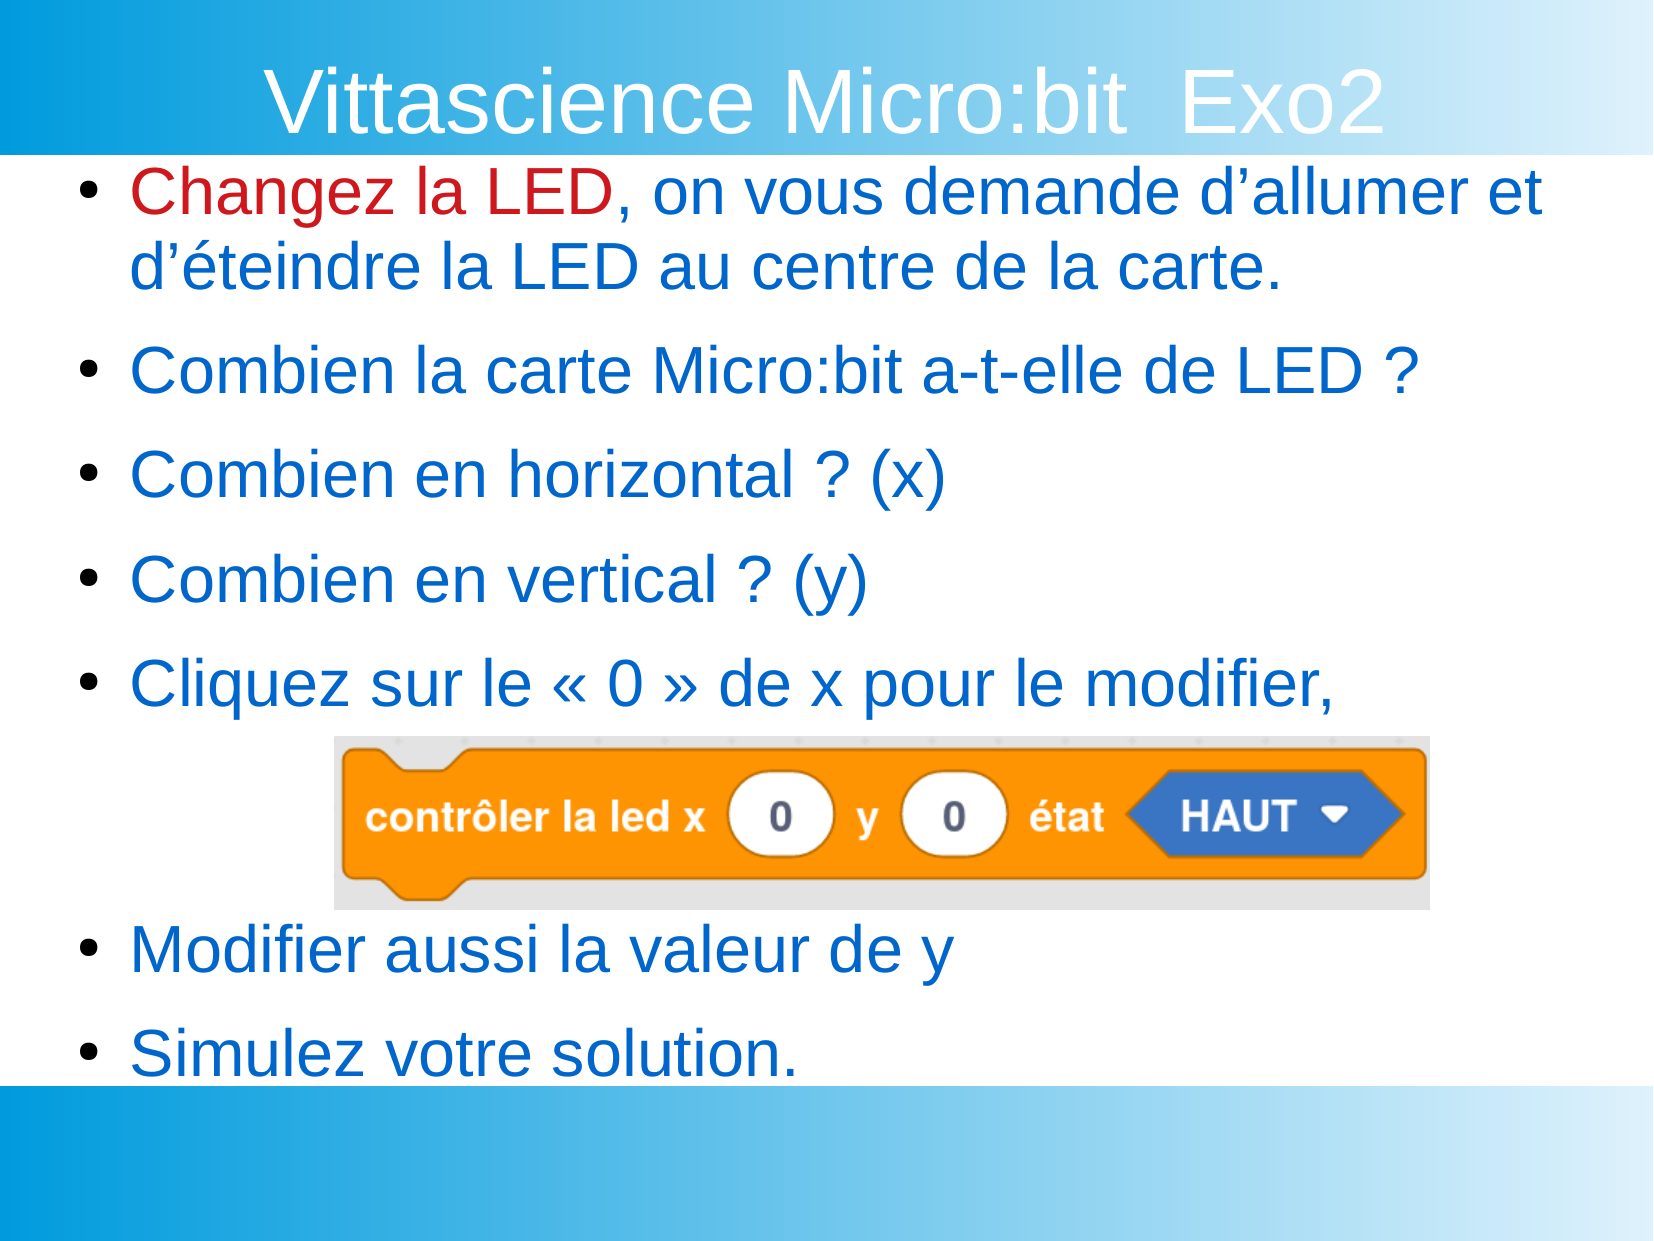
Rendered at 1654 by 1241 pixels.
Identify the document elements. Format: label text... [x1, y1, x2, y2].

title Vittascience Micro:bit Exo2 [82, 49, 1571, 155]
picture [334, 736, 1430, 910]
list Changez la LED, on vous demande d’allumer et d’éteindre la LED au centre de la carte. Combien la carte Micro:bit a-t-elle de LED ? Combien en horizontal ? (x) Combien en vertical ? (y) Cliquez sur le « 0 » de x pour le modifier, Modifier aussi la valeur de y Simulez votre solution. [59, 154, 1548, 874]
